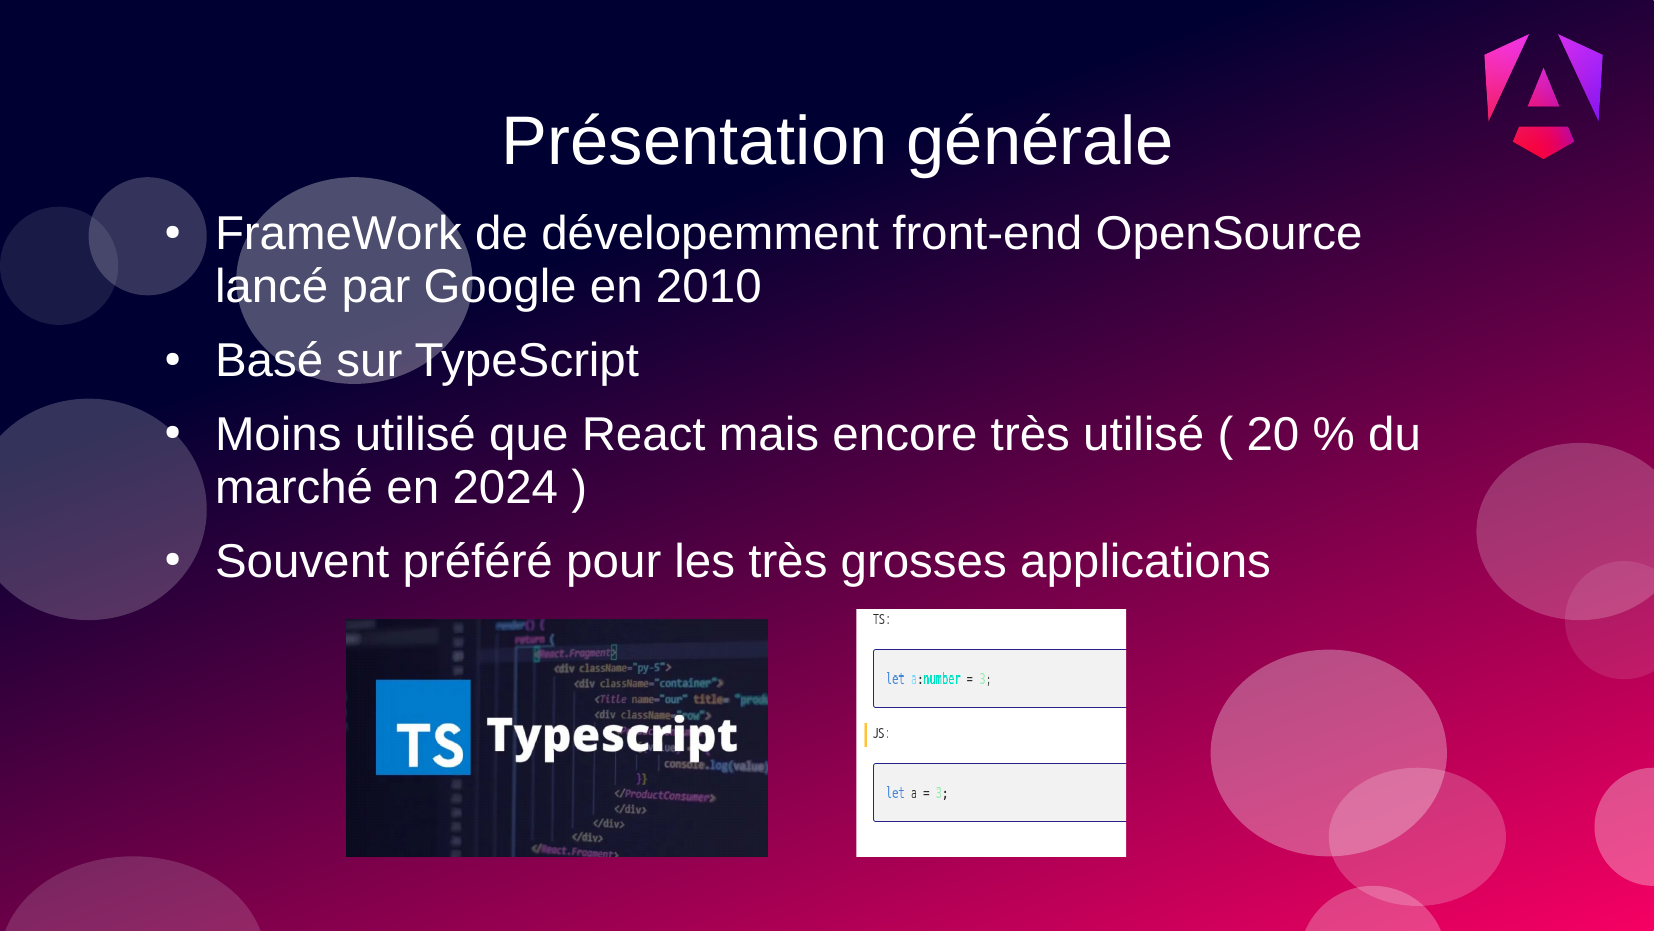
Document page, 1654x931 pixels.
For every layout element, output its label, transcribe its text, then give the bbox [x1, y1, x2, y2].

list FrameWork de dévelopemment front-end OpenSource lancé par Google en 2010 Basé sur TypeScript Moins utilisé que React mais encore très utilisé ( 20 % du marché en 2024 ) Souvent préféré pour les très grosses applications [147, 206, 1447, 591]
picture [856, 609, 1127, 857]
picture [1462, 15, 1625, 178]
picture [346, 619, 768, 857]
title Présentation générale [501, 59, 1211, 206]
